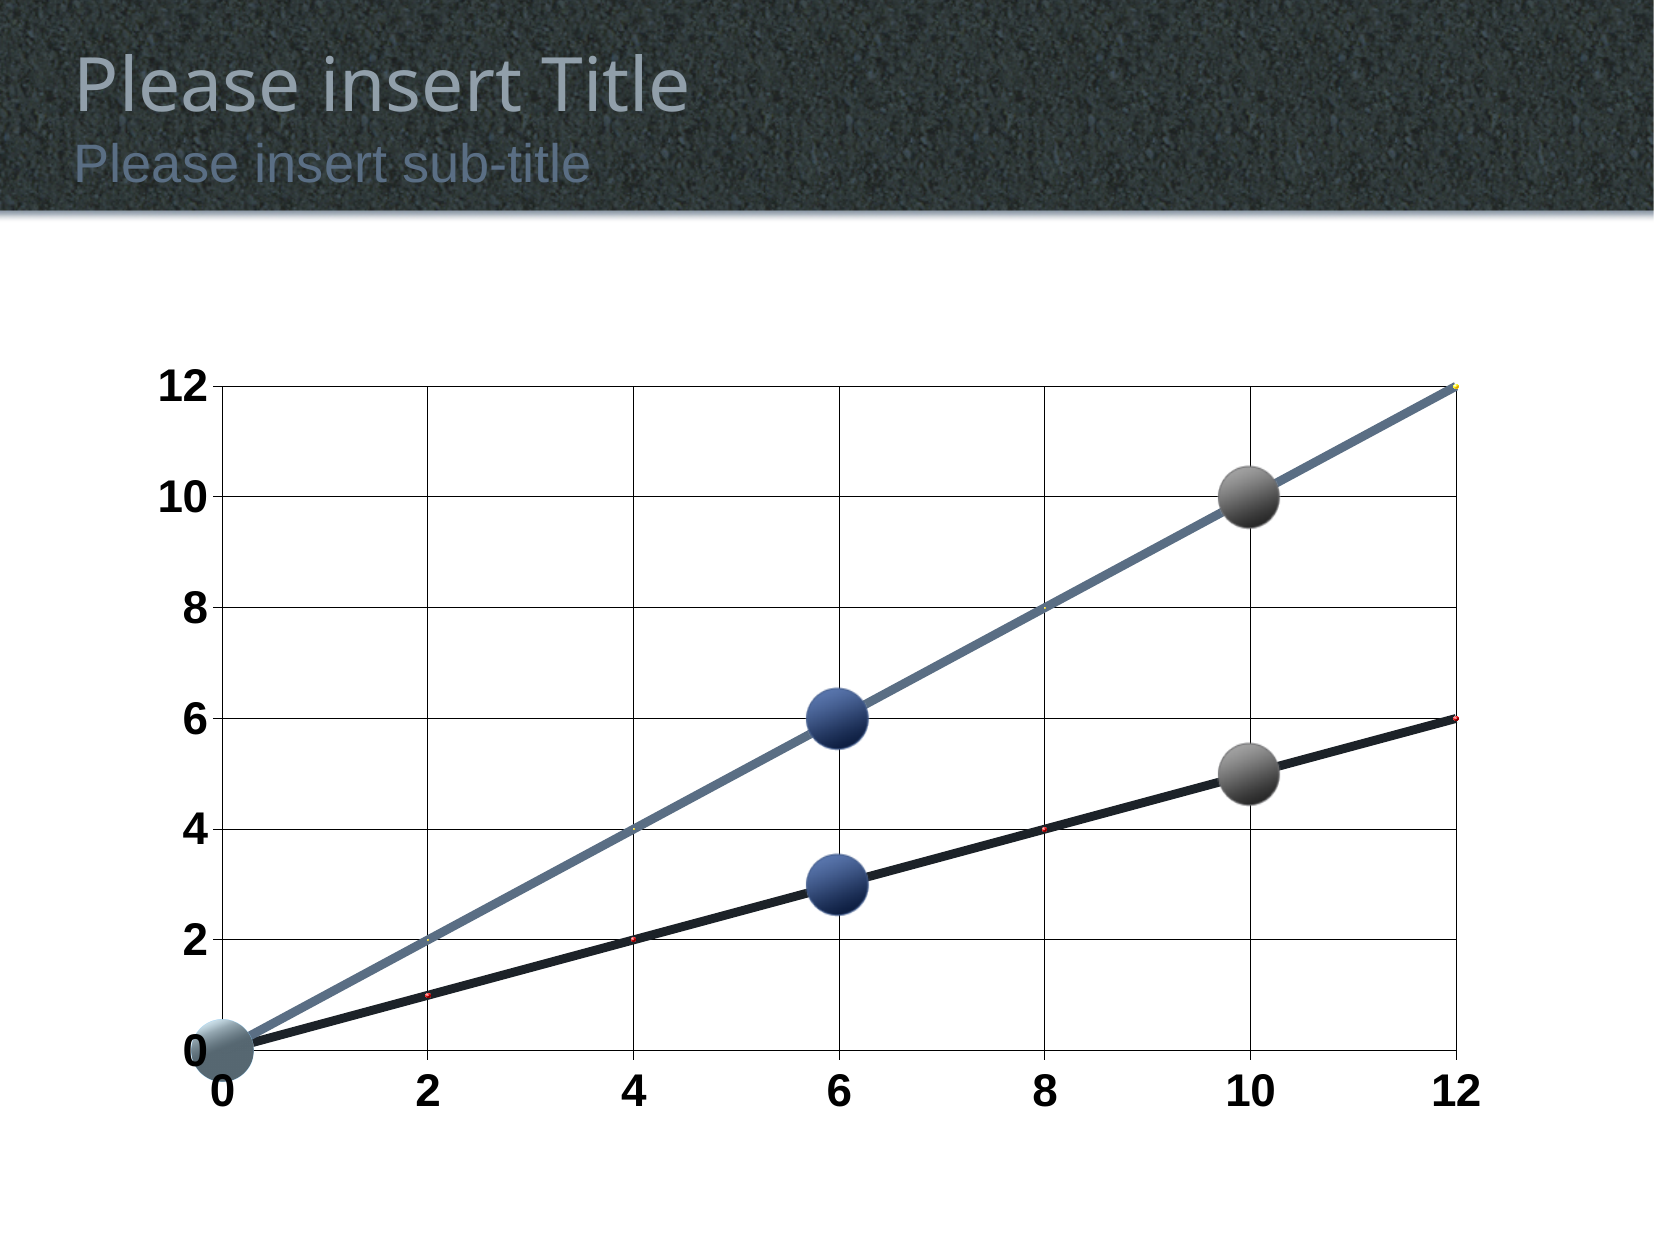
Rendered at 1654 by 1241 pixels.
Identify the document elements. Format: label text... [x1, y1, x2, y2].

text_box Please insert Title Please insert sub-title [59, 23, 1554, 205]
chart [130, 330, 1523, 1150]
picture [0, 0, 1654, 1241]
